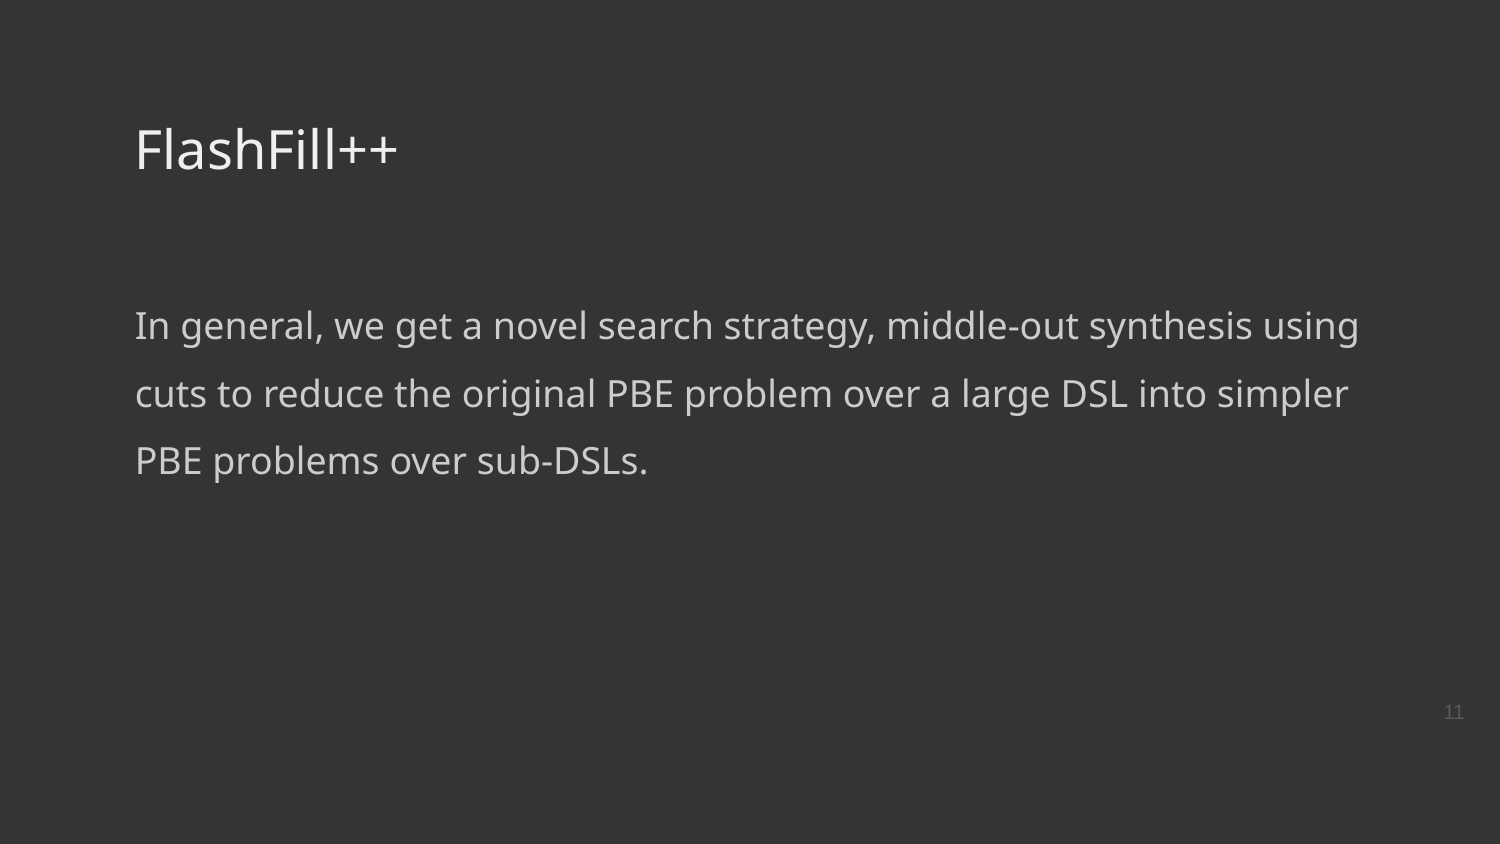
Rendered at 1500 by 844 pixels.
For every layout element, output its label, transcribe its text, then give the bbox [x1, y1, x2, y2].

text_box FlashFill++ [119, 100, 1381, 196]
slide_number <number> [1389, 679, 1480, 744]
text_box In general, we get a novel search strategy, middle-out synthesis using cuts to reduce the original PBE problem over a large DSL into simpler PBE problems over sub-DSLs. [119, 265, 1381, 633]
